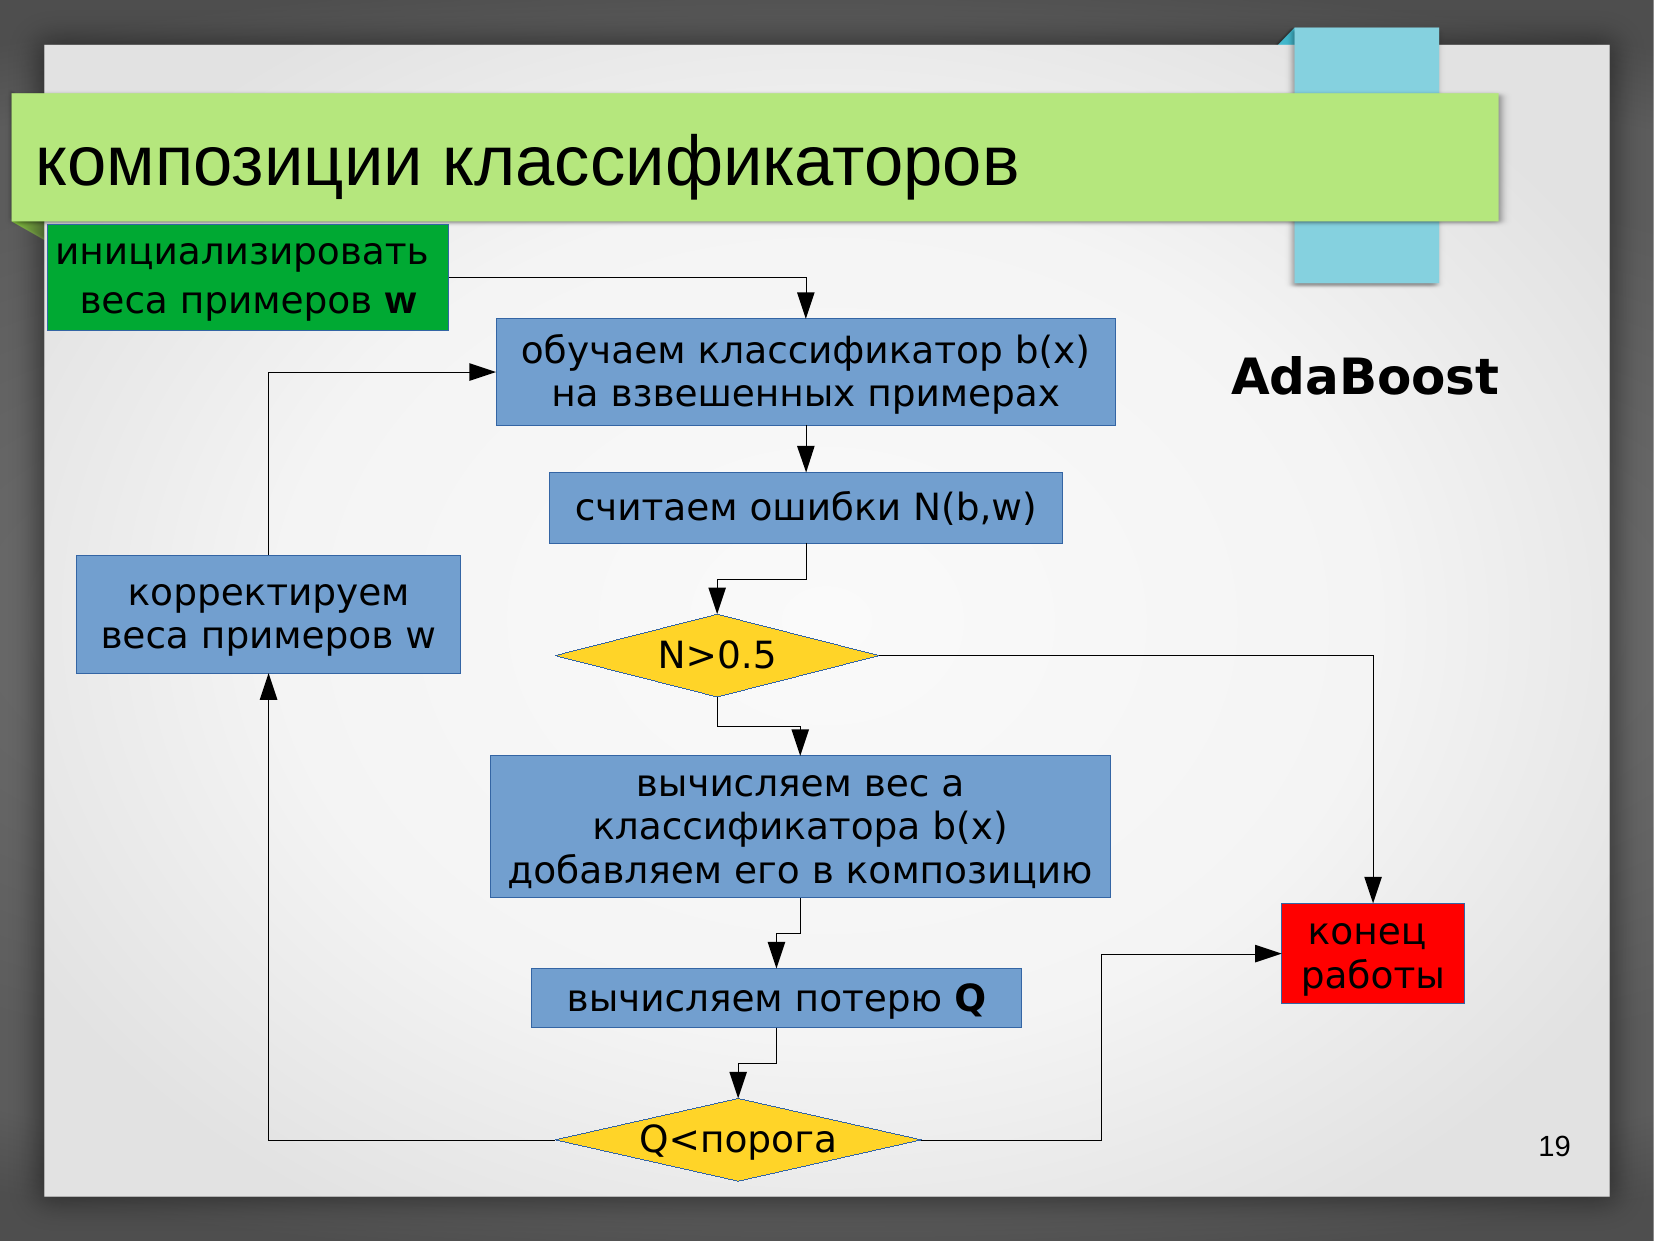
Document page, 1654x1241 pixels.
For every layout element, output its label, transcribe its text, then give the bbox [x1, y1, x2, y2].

picture [0, 0, 1654, 1241]
text_box вычисляем потерю Q [531, 968, 1022, 1028]
text_box считаем ошибки N(b,w) [549, 472, 1063, 544]
text_box корректируем веса примеров w [76, 555, 461, 674]
text_box обучаем классификатор b(x) на взвешенных примерах [496, 318, 1116, 426]
title композиции классификаторов [35, 121, 1489, 201]
text_box инициализировать веса примеров w [47, 224, 449, 331]
text_box вычисляем вес a классификатора b(x) добавляем его в композицию [490, 755, 1111, 898]
text_box N>0.5 [555, 614, 879, 697]
text_box конец работы [1281, 903, 1465, 1004]
text_box Q<порога [555, 1098, 922, 1182]
text_box AdaBoost [1216, 340, 1536, 414]
